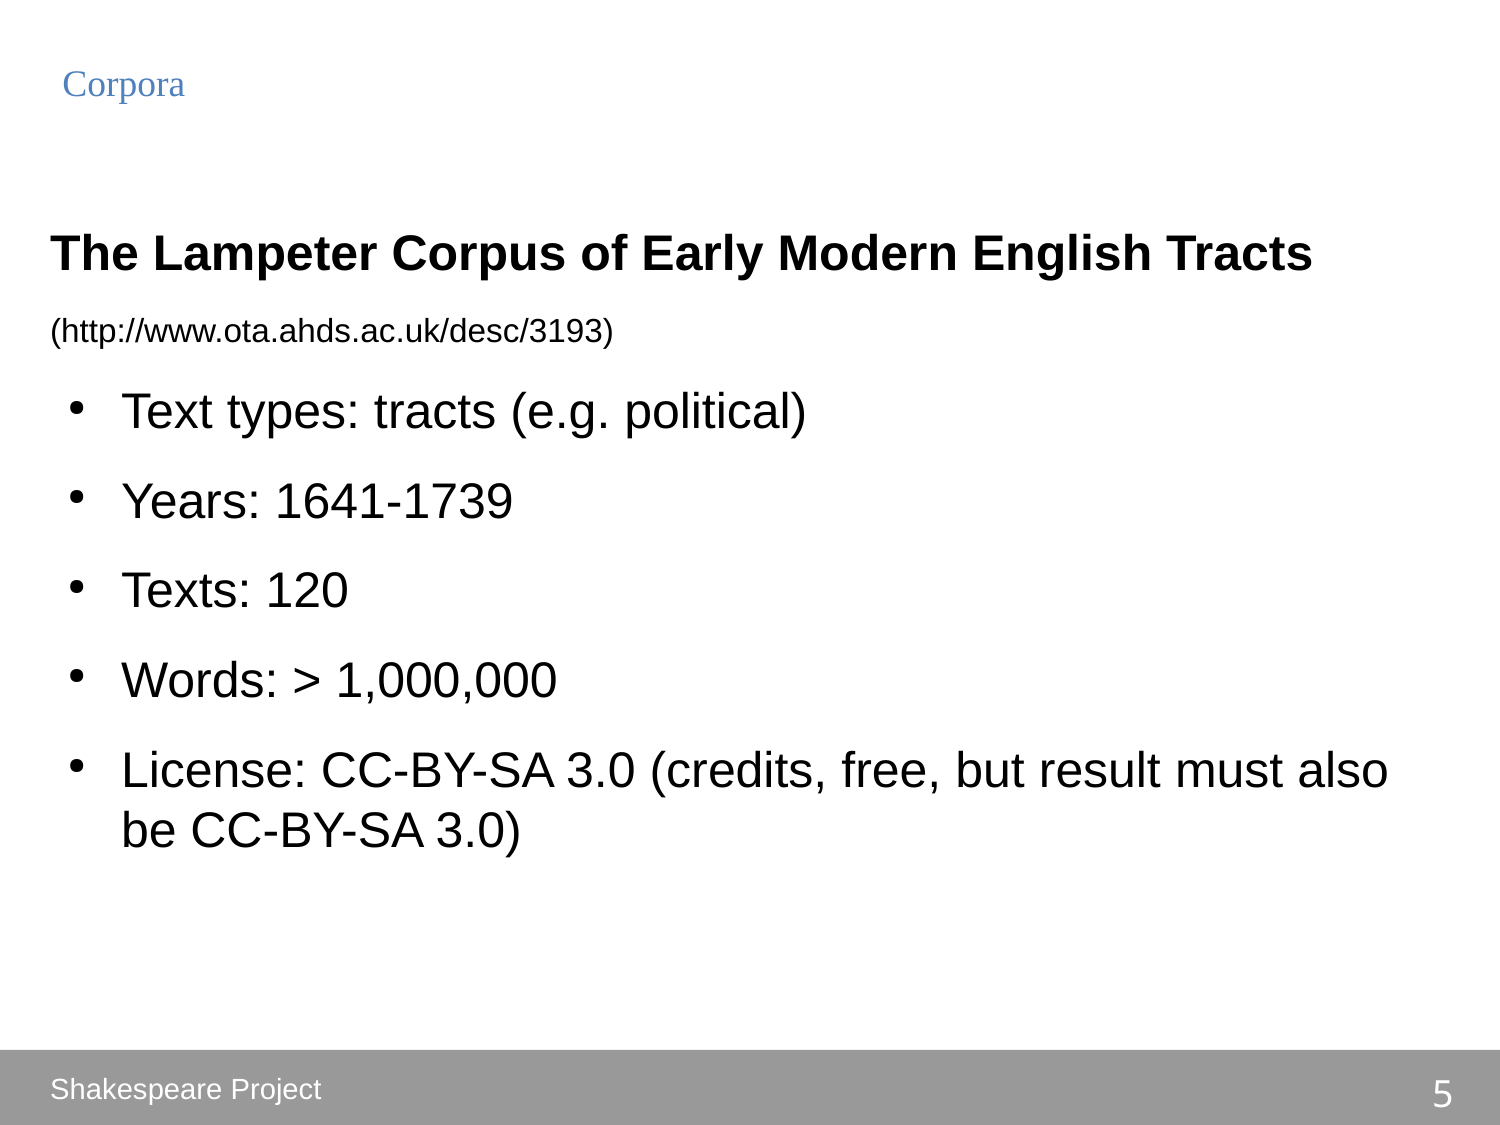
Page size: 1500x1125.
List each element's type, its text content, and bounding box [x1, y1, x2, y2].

list The Lampeter Corpus of Early Modern English Tracts (http://www.ota.ahds.ac.uk/desc/3193) Text types: tracts (e.g. political) Years: 1641-1739 Texts: 120 Words: > 1,000,000 License: CC-BY-SA 3.0 (credits, free, but result must also be CC-BY-SA 3.0) [35, 212, 1423, 910]
slide_number <Nummer> [1417, 1062, 1477, 1111]
footer Shakespeare Project [35, 1062, 1276, 1111]
title Corpora [62, 12, 1450, 150]
